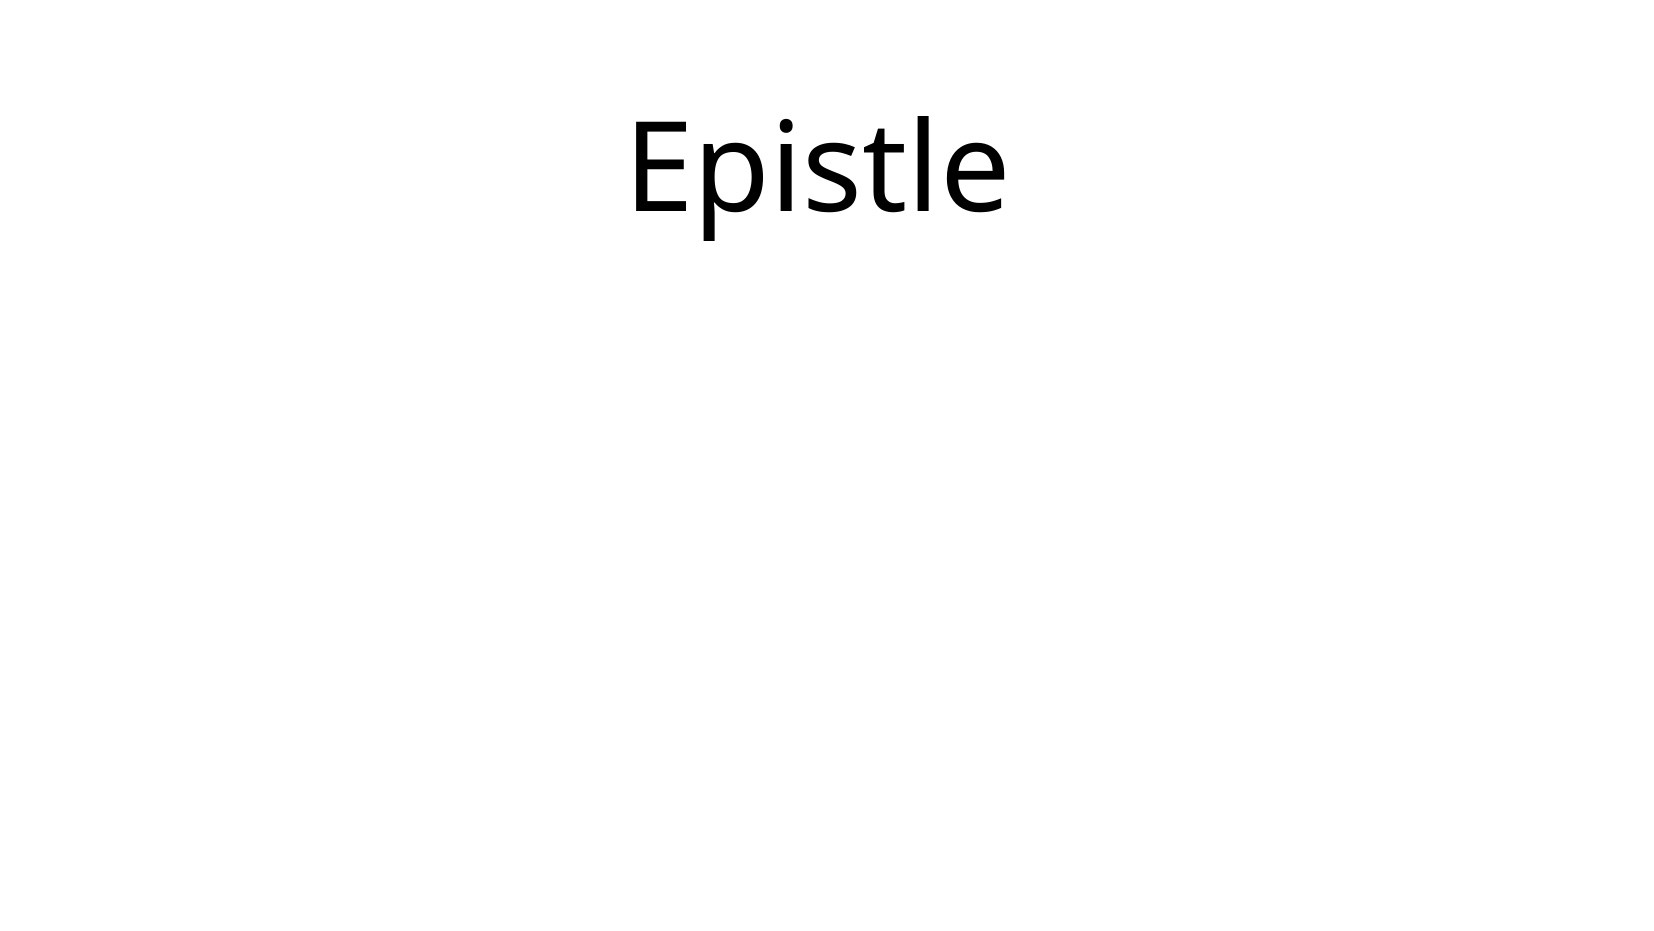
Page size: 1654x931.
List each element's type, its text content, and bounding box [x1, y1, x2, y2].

text_box Epistle [375, 70, 1261, 271]
